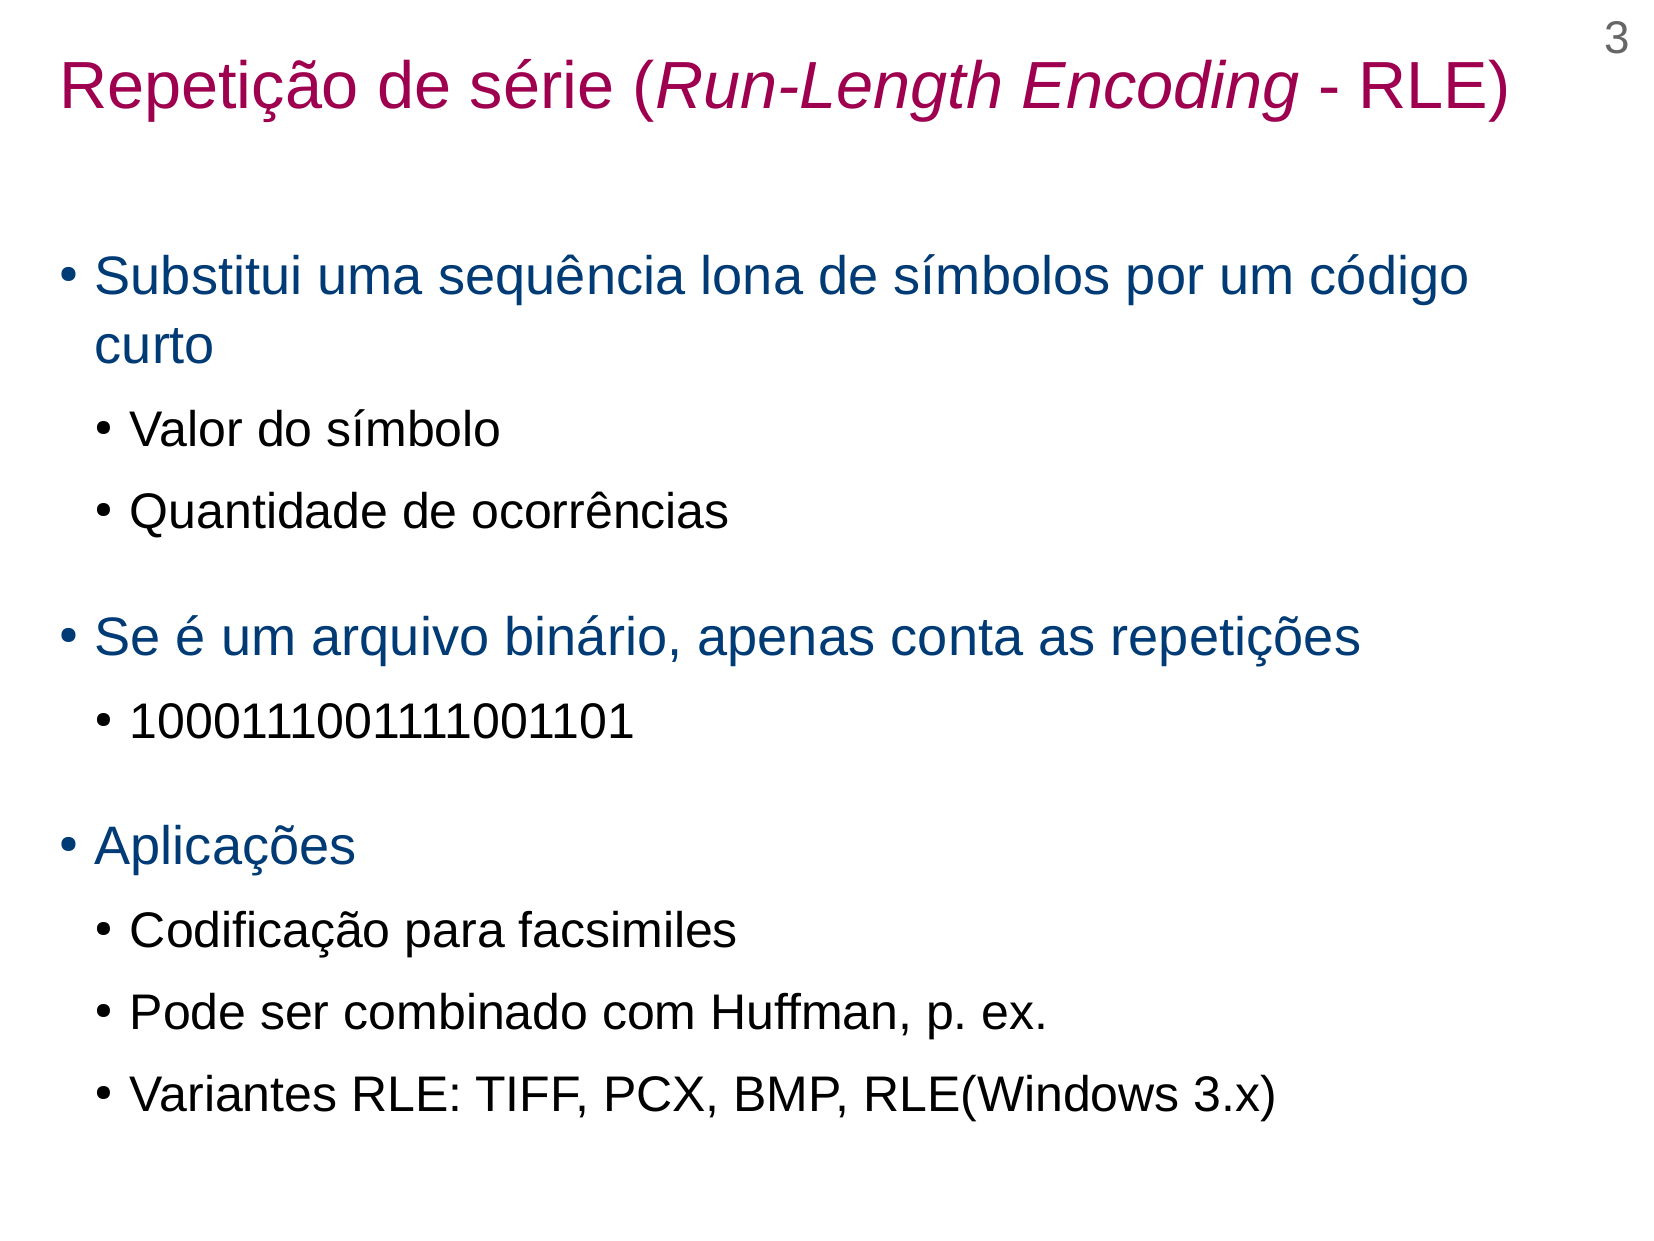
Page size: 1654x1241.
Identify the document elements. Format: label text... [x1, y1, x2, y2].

title Repetição de série (Run-Length Encoding - RLE) [59, 29, 1595, 148]
list Substitui uma sequência lona de símbolos por um código curto Valor do símbolo Quantidade de ocorrências Se é um arquivo binário, apenas conta as repetições 1000111001111001101 Aplicações Codificação para facsimiles Pode ser combinado com Huffman, p. ex. Variantes RLE: TIFF, PCX, BMP, RLE(Windows 3.x) [59, 236, 1595, 1211]
